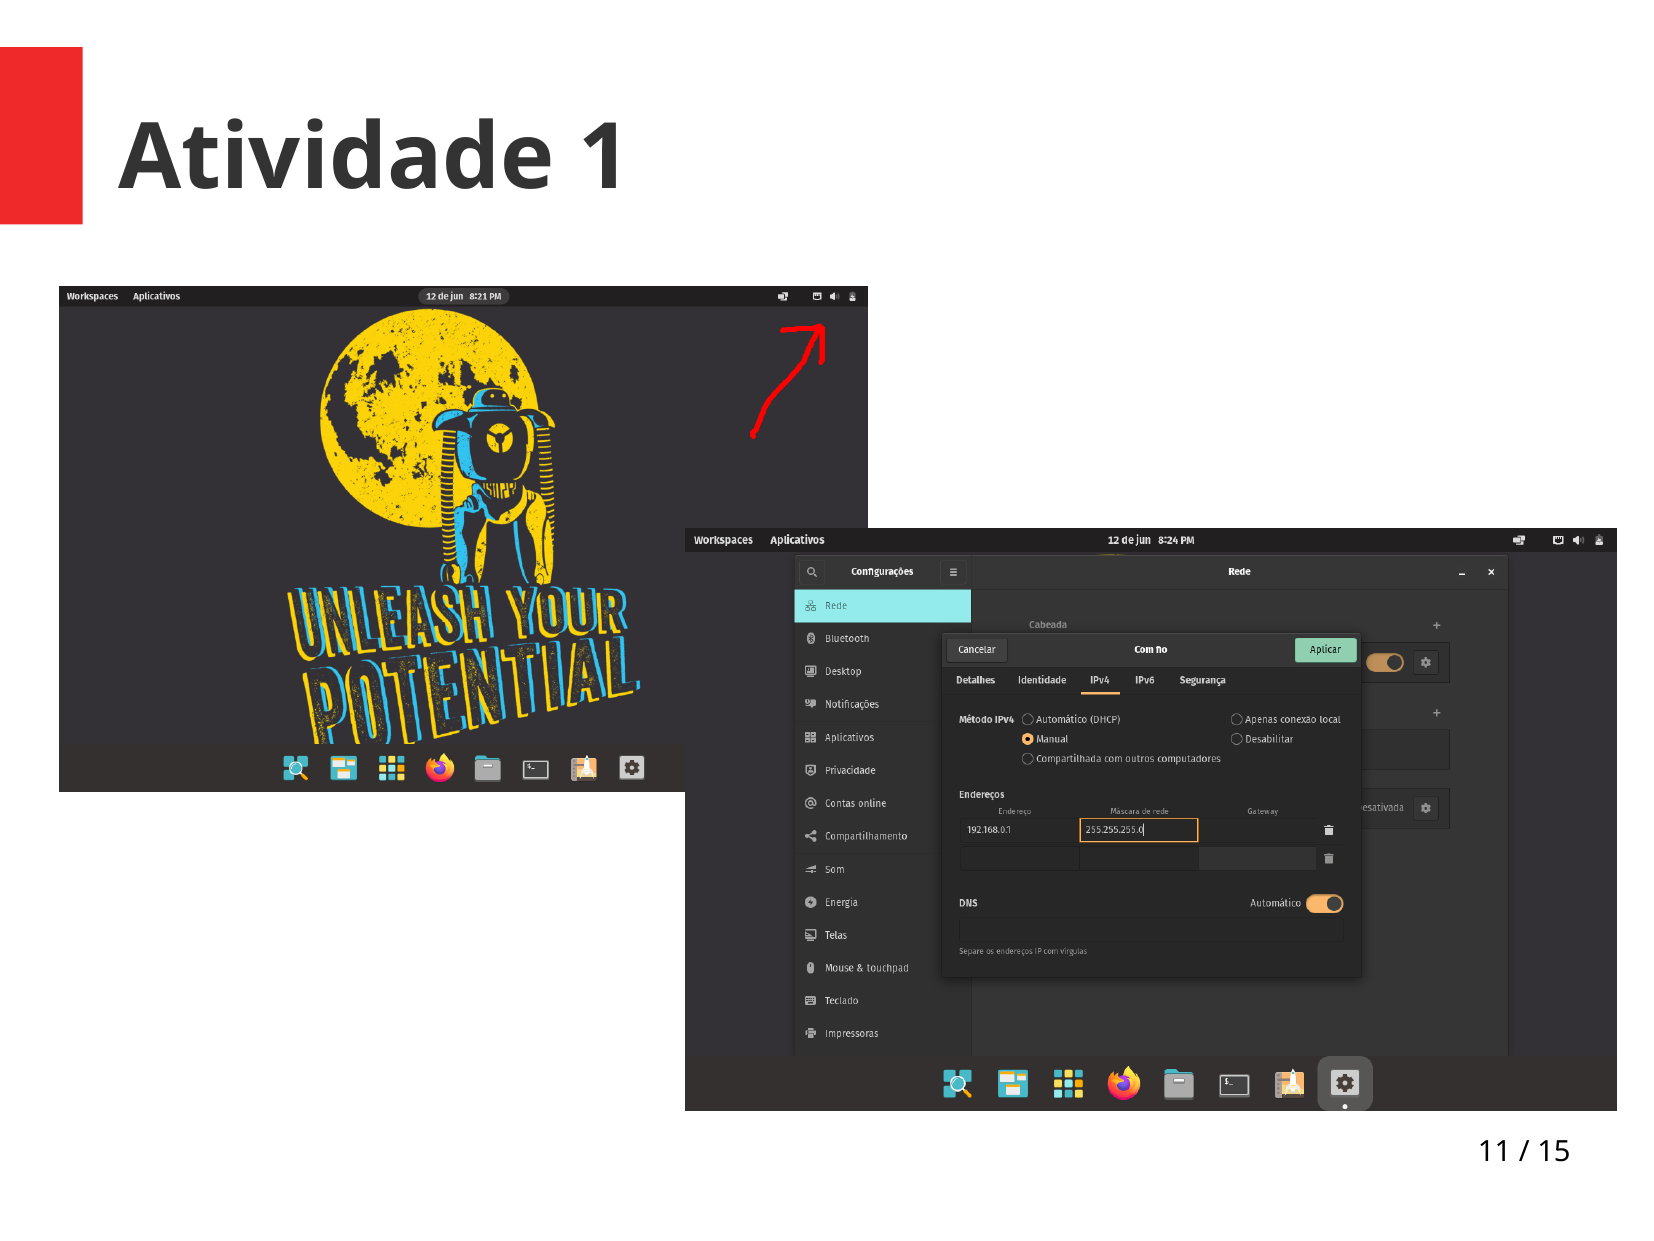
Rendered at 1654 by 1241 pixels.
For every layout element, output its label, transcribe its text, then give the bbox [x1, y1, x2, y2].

title Atividade 1 [118, 49, 1571, 257]
picture [59, 286, 1617, 1111]
